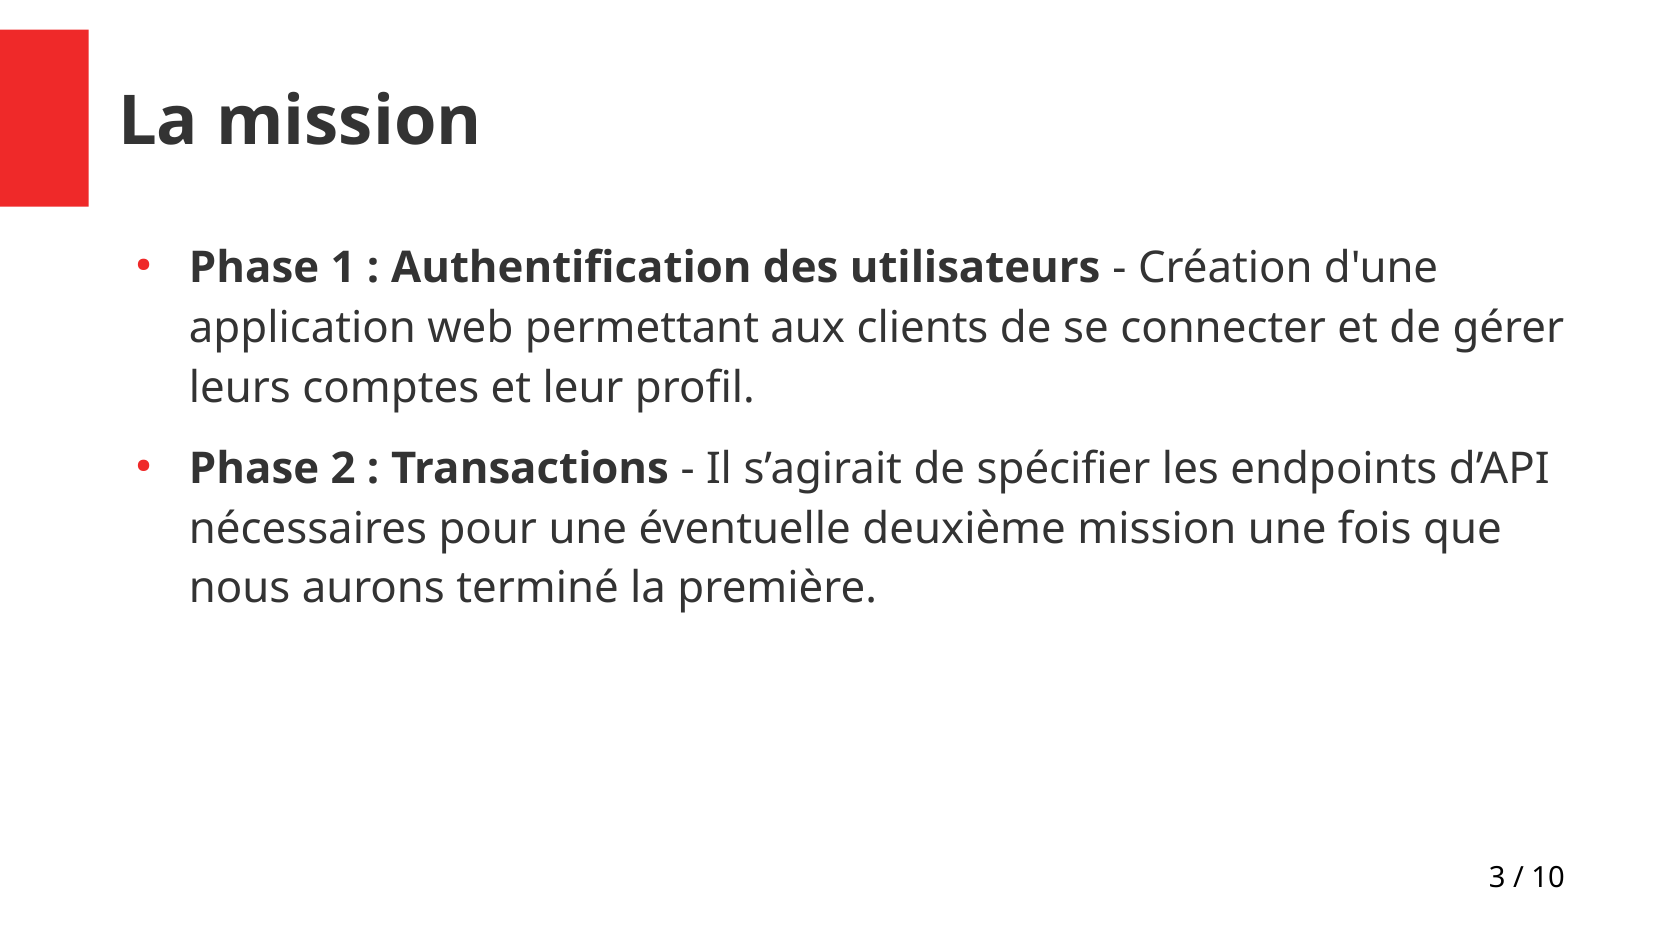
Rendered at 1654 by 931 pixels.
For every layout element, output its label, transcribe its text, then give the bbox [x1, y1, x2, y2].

list Phase 1 : Authentification des utilisateurs - Création d'une application web permettant aux clients de se connecter et de gérer leurs comptes et leur profil. Phase 2 : Transactions - Il s’agirait de spécifier les endpoints d’API nécessaires pour une éventuelle deuxième mission une fois que nous aurons terminé la première. [118, 236, 1595, 798]
title La mission [118, 29, 1595, 207]
